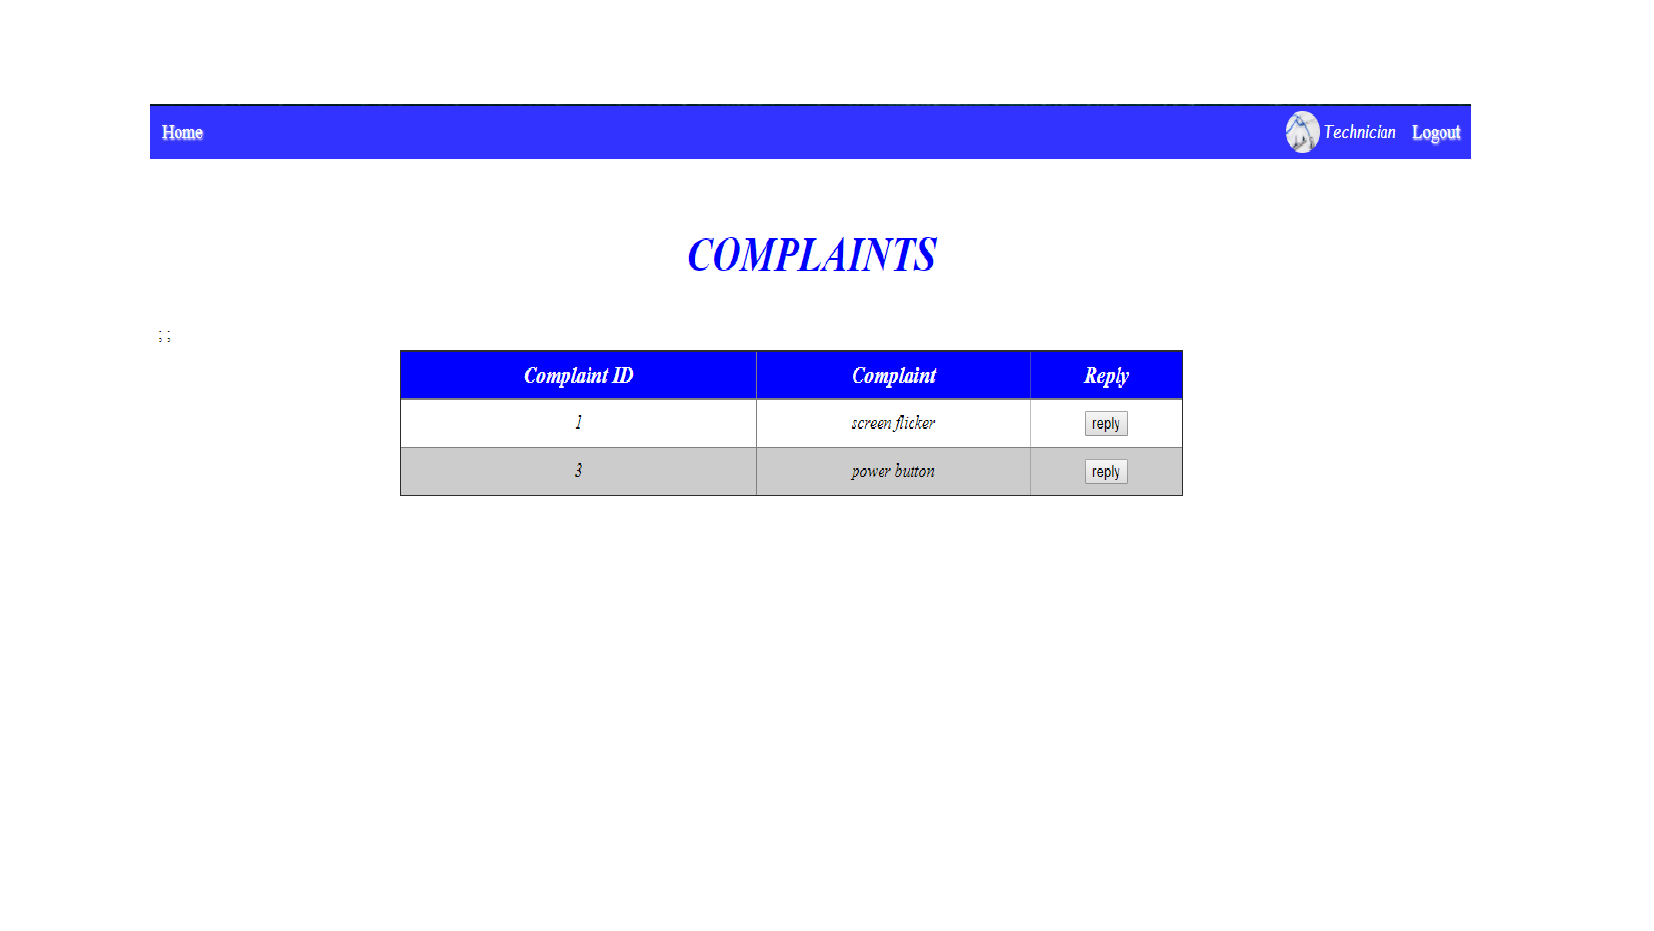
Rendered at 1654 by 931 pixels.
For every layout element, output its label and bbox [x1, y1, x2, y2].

picture [150, 104, 1471, 766]
